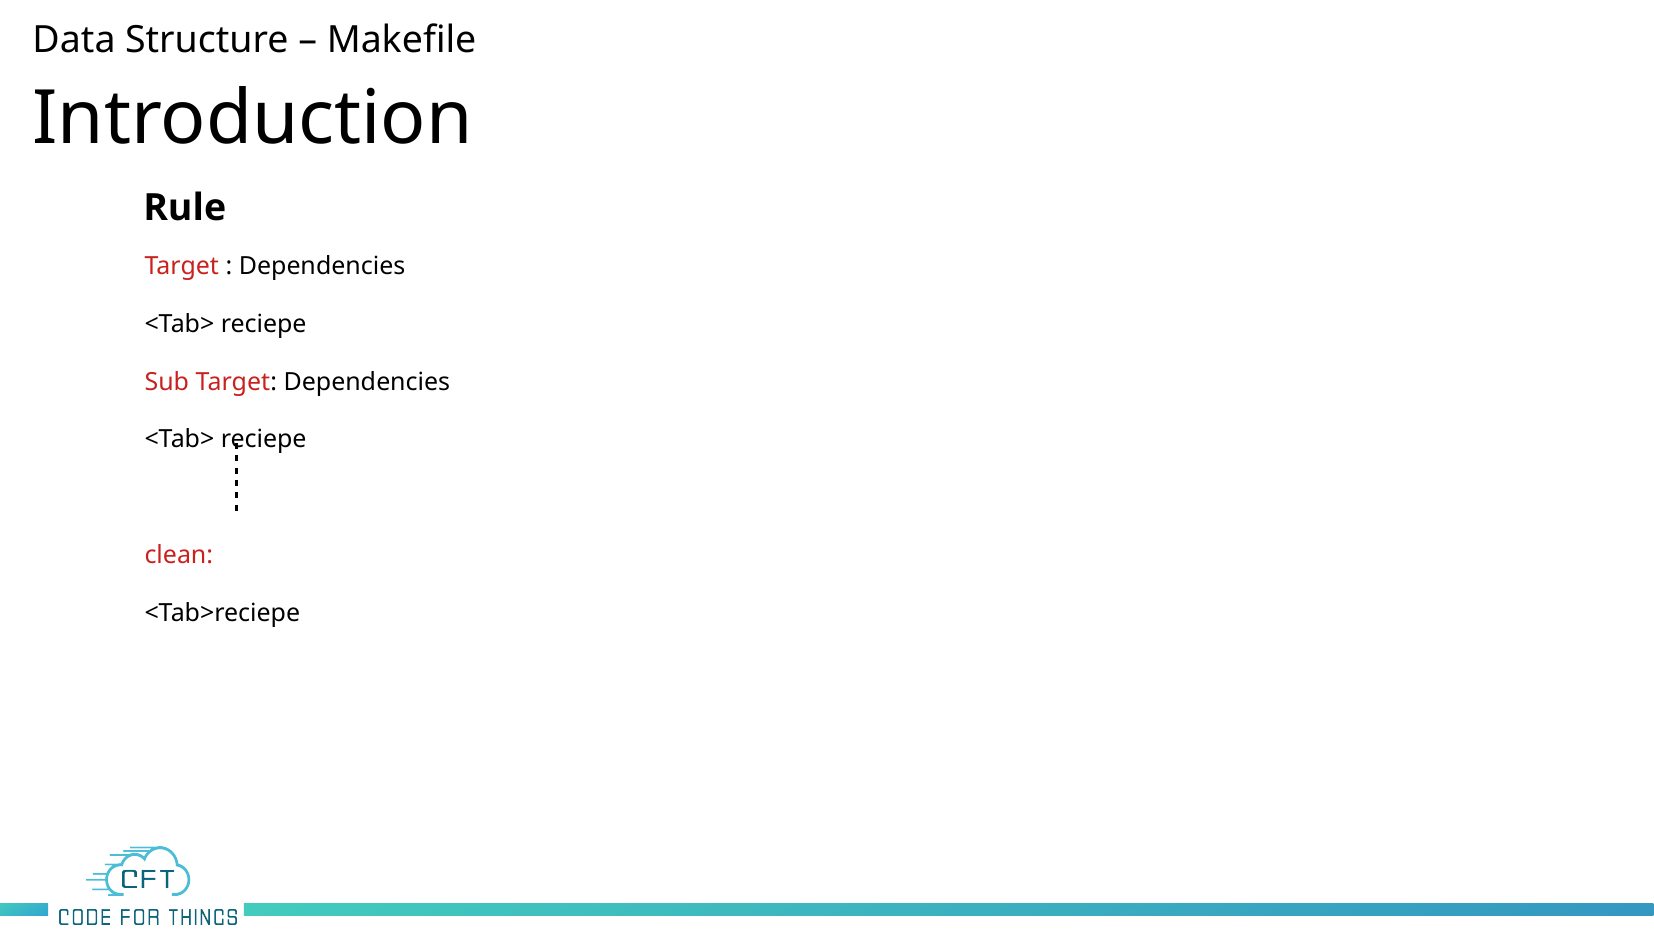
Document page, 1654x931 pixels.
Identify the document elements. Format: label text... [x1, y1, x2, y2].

text_box Target : Dependencies <Tab> reciepe Sub Target: Dependencies <Tab> reciepe clean: <Tab>reciepe [59, 240, 579, 615]
picture [59, 846, 237, 925]
text_box Rule [57, 173, 378, 243]
title Data Structure – Makefile Introduction [32, 12, 1184, 166]
